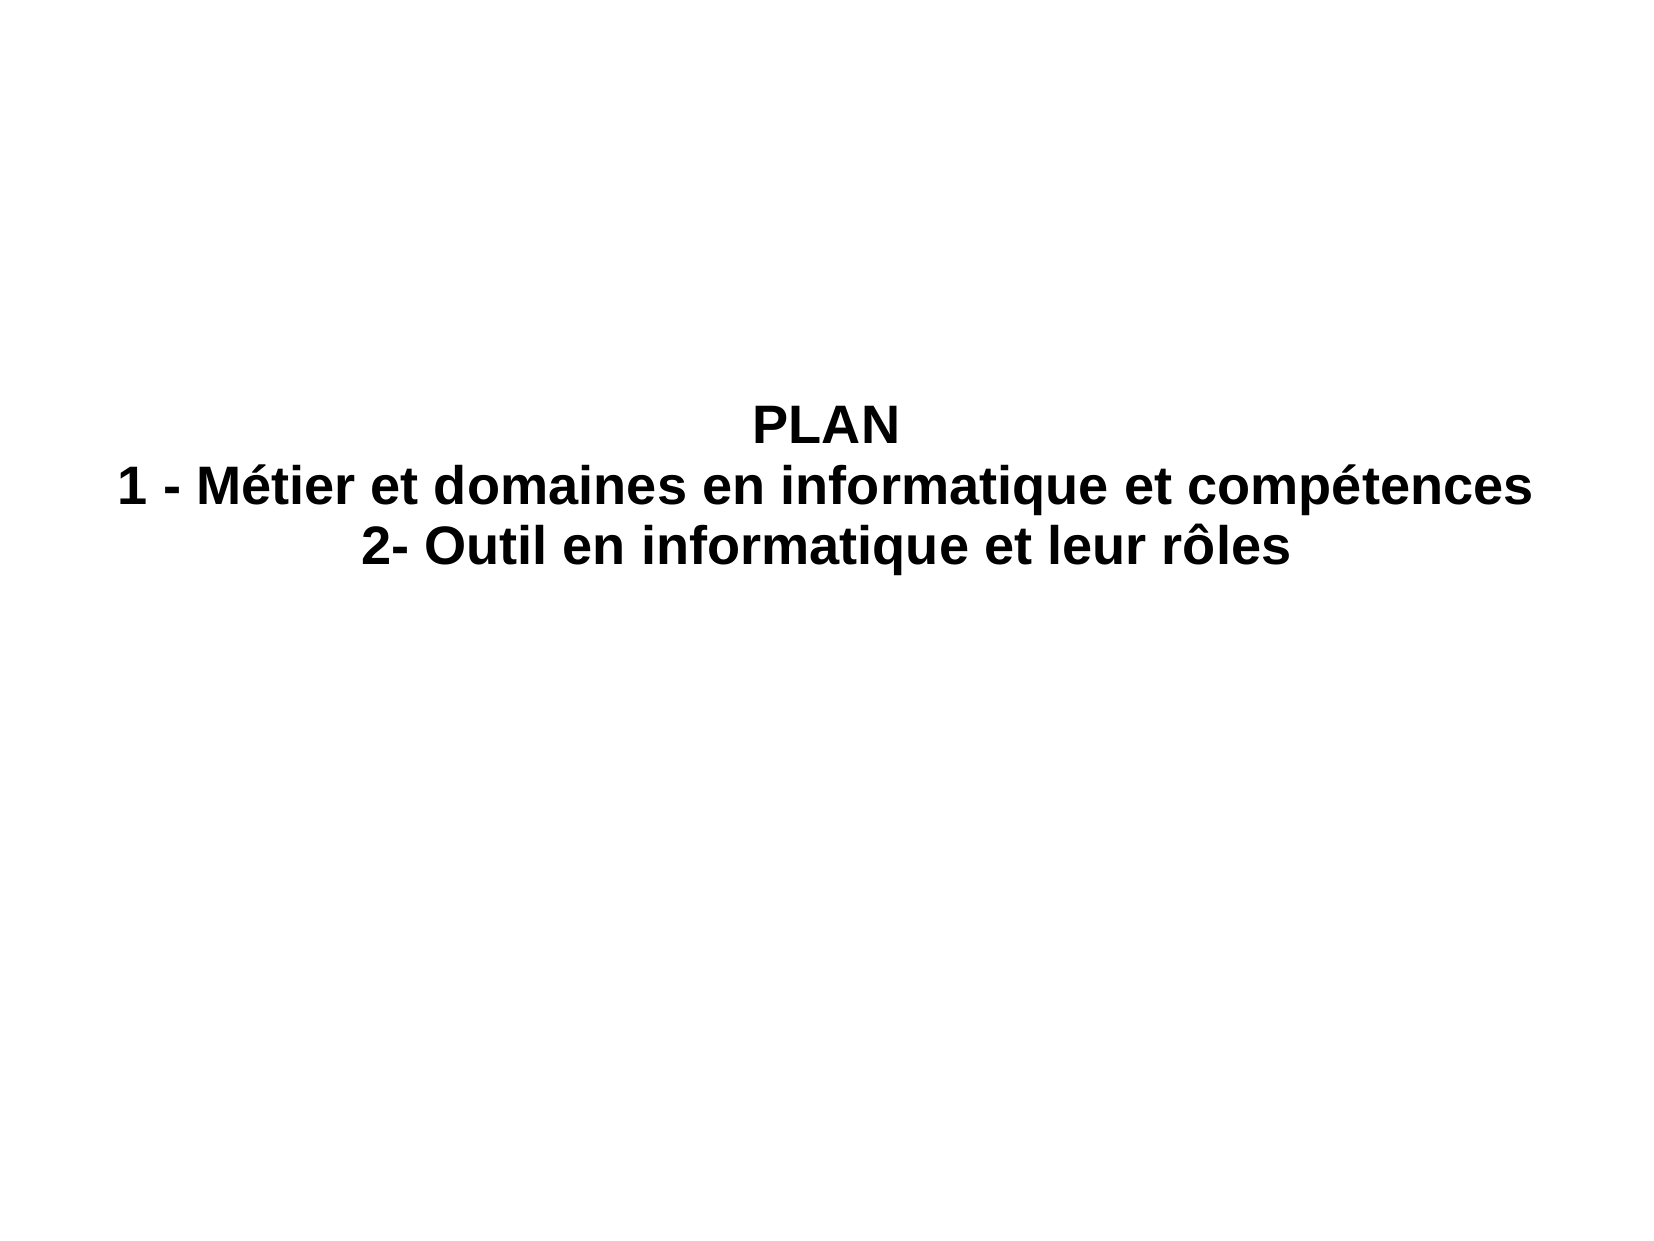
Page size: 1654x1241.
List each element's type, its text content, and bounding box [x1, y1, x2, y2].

title PLAN 1 - Métier et domaines en informatique et compétences 2- Outil en informatique et leur rôles [82, 49, 1571, 922]
